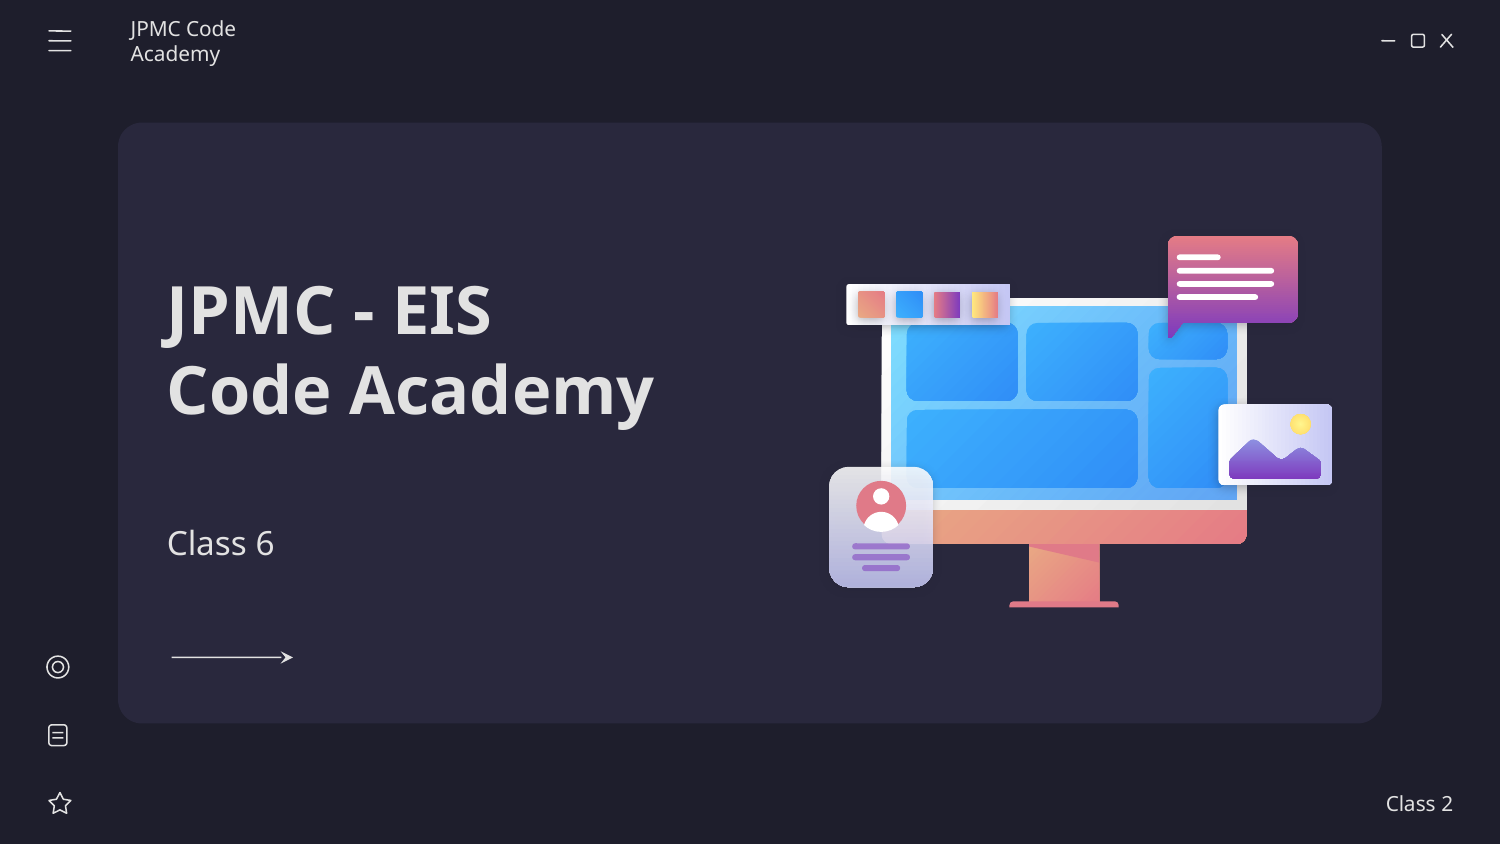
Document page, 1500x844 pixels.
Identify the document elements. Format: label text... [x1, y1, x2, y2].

subtitle Class 6 [151, 506, 639, 577]
title JPMC - EIS Code Academy [151, 216, 823, 480]
subtitle JPMC Code Academy [130, 18, 306, 64]
text_box [829, 235, 1333, 608]
subtitle Class 2 [1278, 780, 1453, 826]
